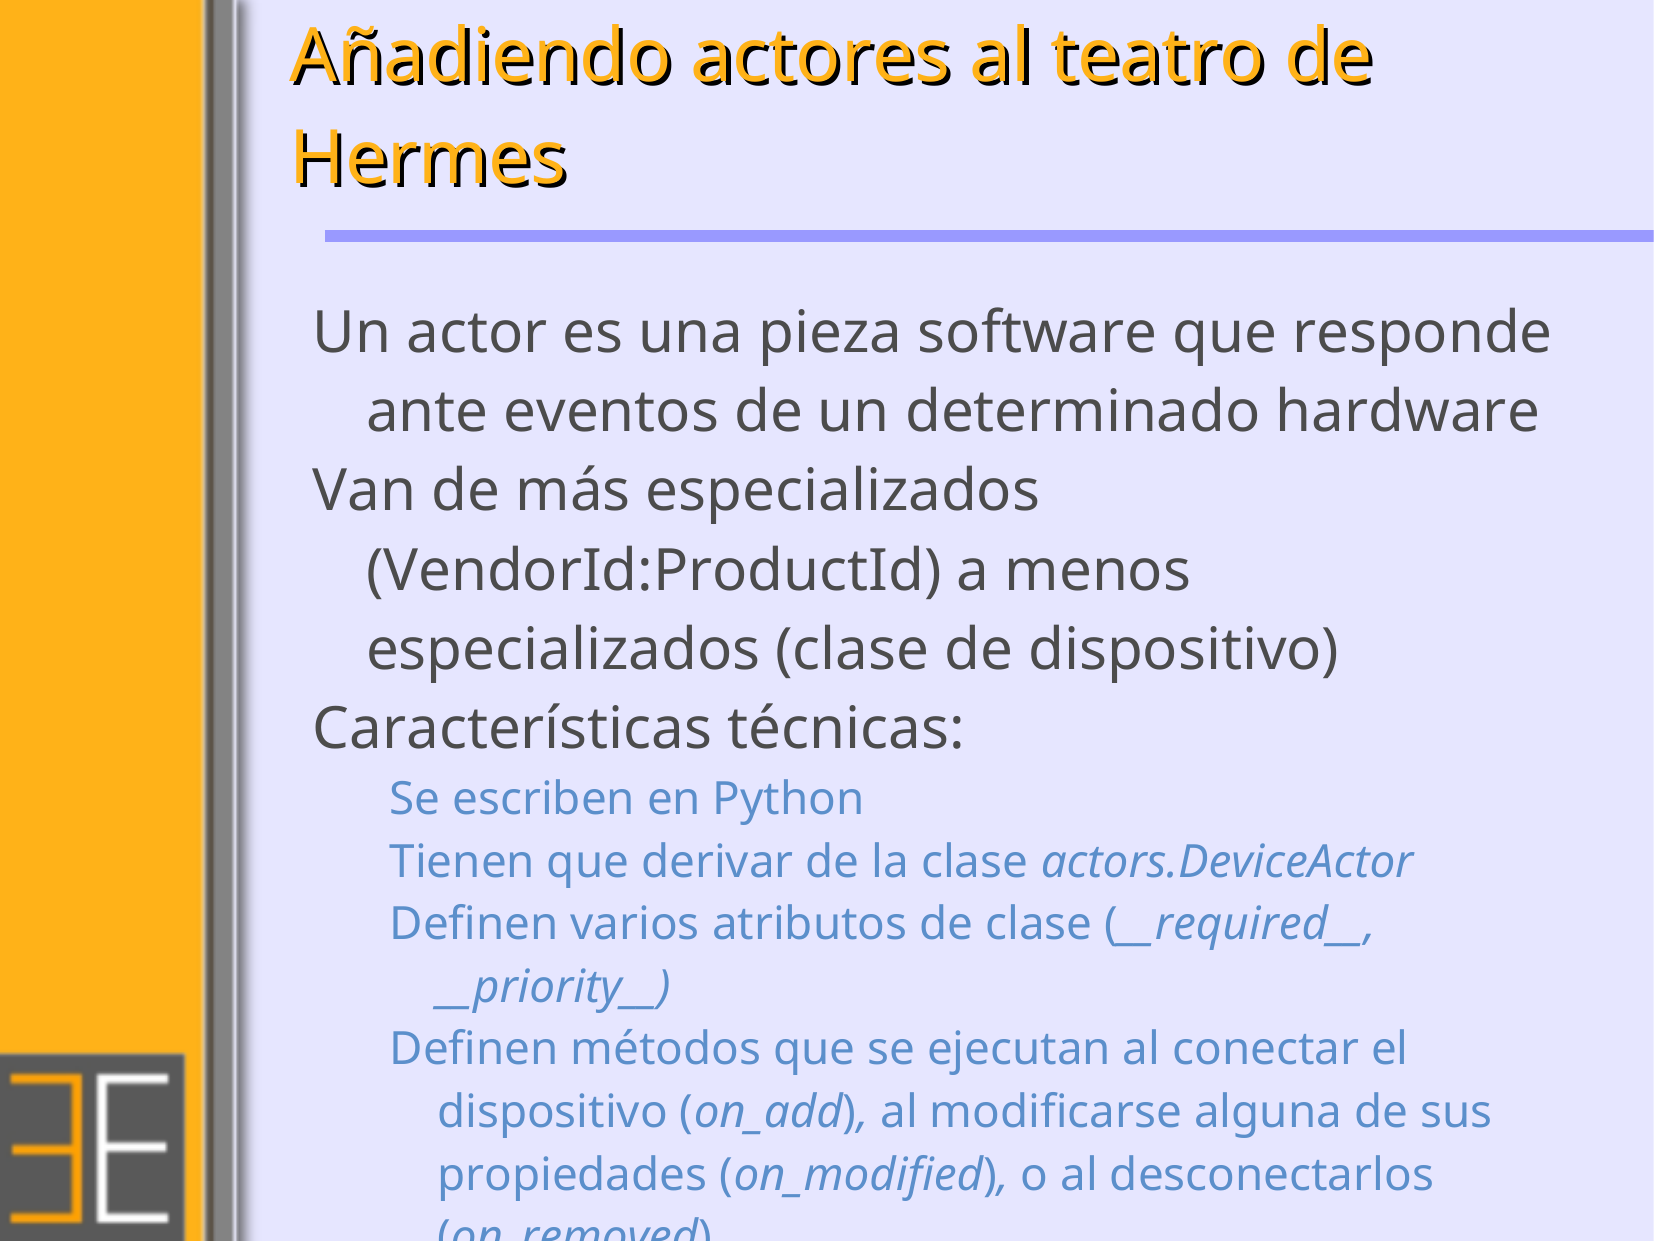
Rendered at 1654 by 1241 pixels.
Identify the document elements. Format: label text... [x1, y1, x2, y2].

picture [484, 1231, 496, 1241]
picture [546, 1230, 557, 1238]
title Añadiendo actores al teatro de Hermes [289, 7, 1565, 200]
list Un actor es una pieza software que responde ante eventos de un determinado hardware Van de más especializados (VendorId:ProductId) a menos especializados (clase de dispositivo) Características técnicas: Se escriben en Python Tienen que derivar de la clase actors.DeviceActor Definen varios atributos de clase (__required__, __priority__) Definen métodos que se ejecutan al conectar el dispositivo (on_add), al modificarse alguna de sus propiedades (on_modified), o al desconectarlos (on_removed). Ver el fichero actors/deviceactor.py [295, 290, 1571, 1094]
picture [607, 1230, 620, 1241]
picture [0, 0, 1654, 1241]
picture [569, 1230, 580, 1241]
picture [583, 1230, 594, 1241]
picture [678, 1230, 690, 1241]
picture [655, 1230, 666, 1238]
picture [456, 1230, 469, 1241]
